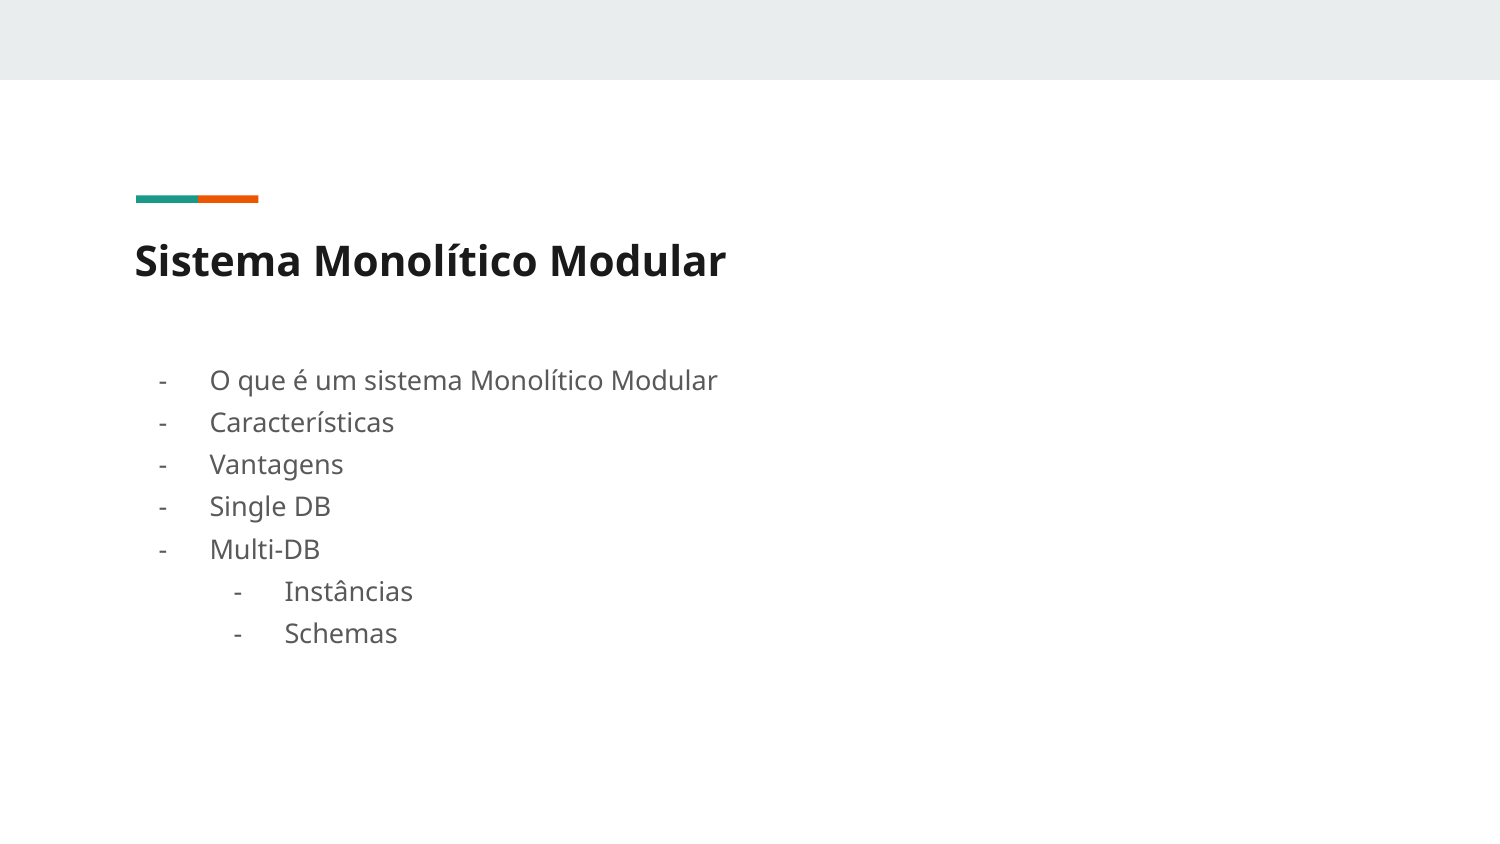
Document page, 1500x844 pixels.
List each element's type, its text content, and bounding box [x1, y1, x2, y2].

title Sistema Monolítico Modular [119, 216, 1381, 305]
list O que é um sistema Monolítico Modular Características Vantagens Single DB Multi-DB Instâncias Schemas [119, 341, 1381, 712]
